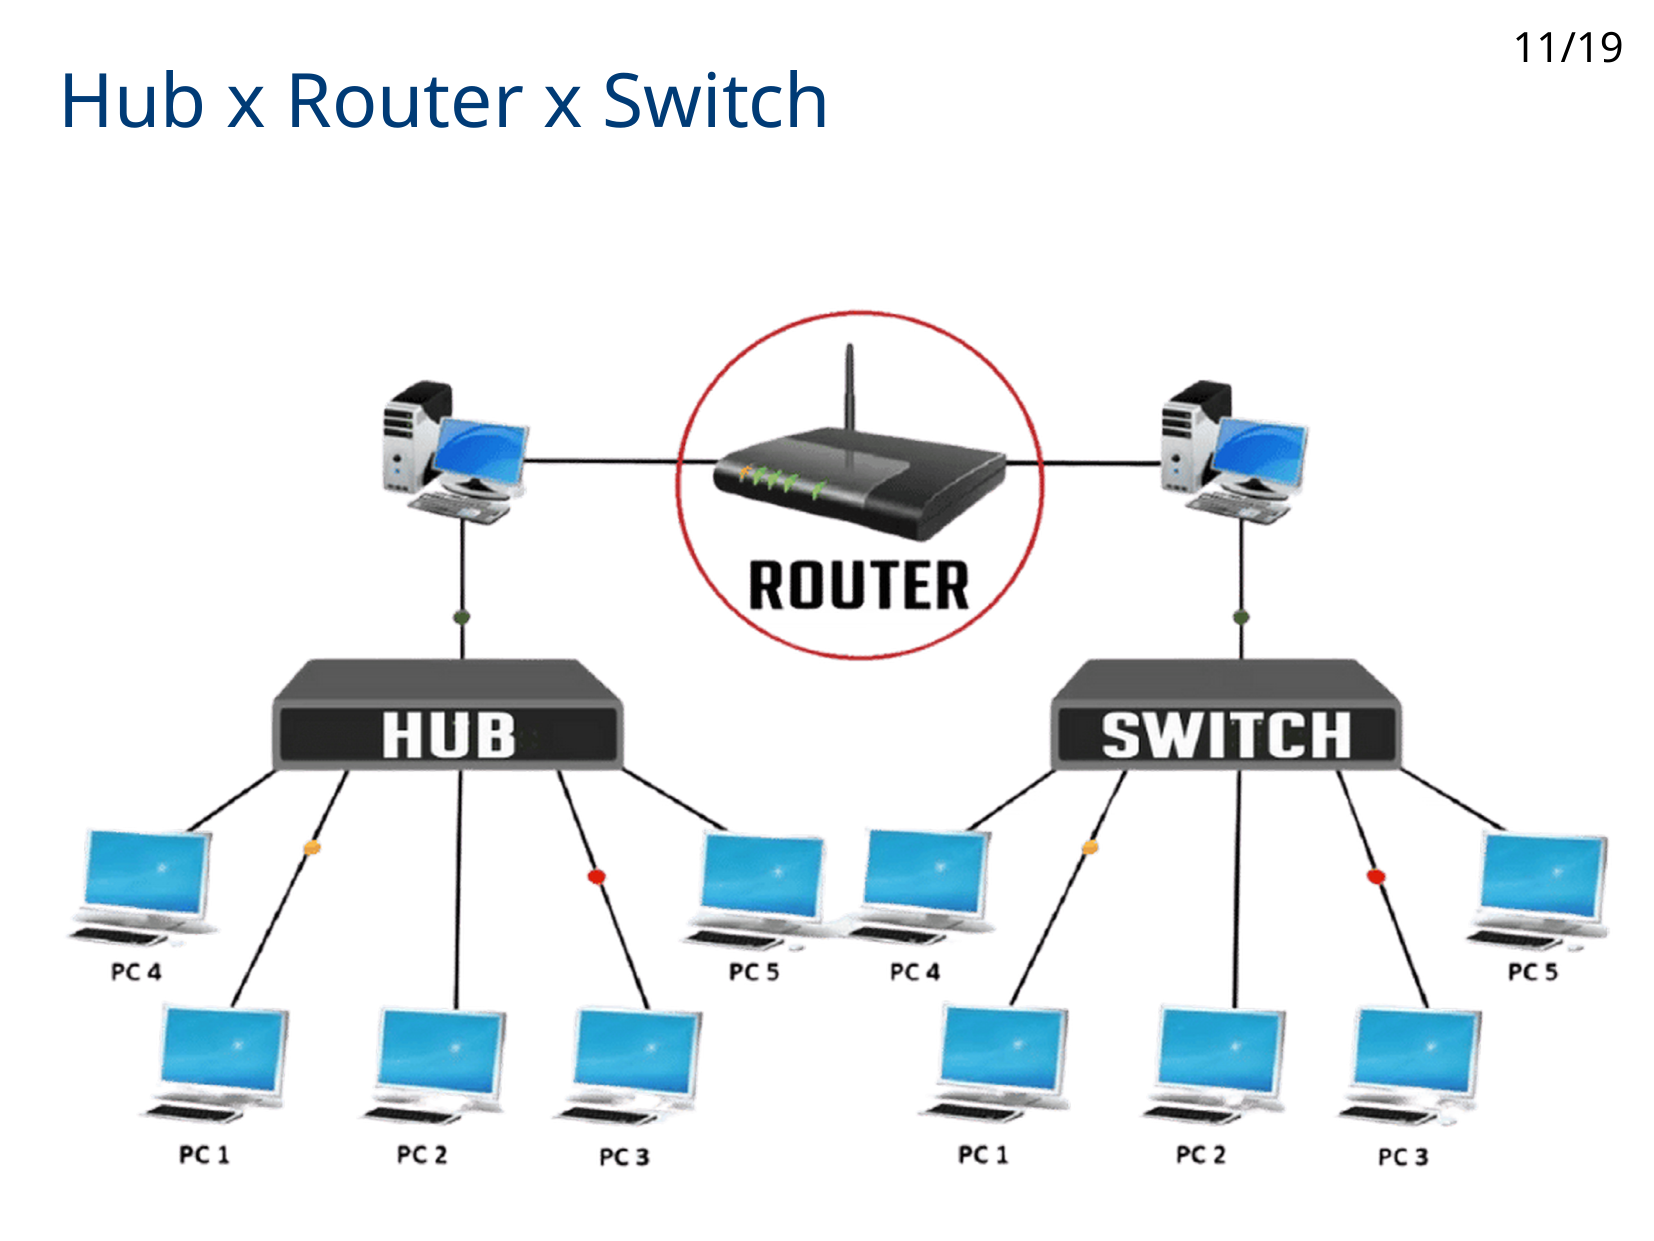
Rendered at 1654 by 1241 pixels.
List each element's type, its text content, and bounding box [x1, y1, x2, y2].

picture [59, 291, 1626, 1189]
title Hub x Router x Switch [59, 47, 1625, 166]
